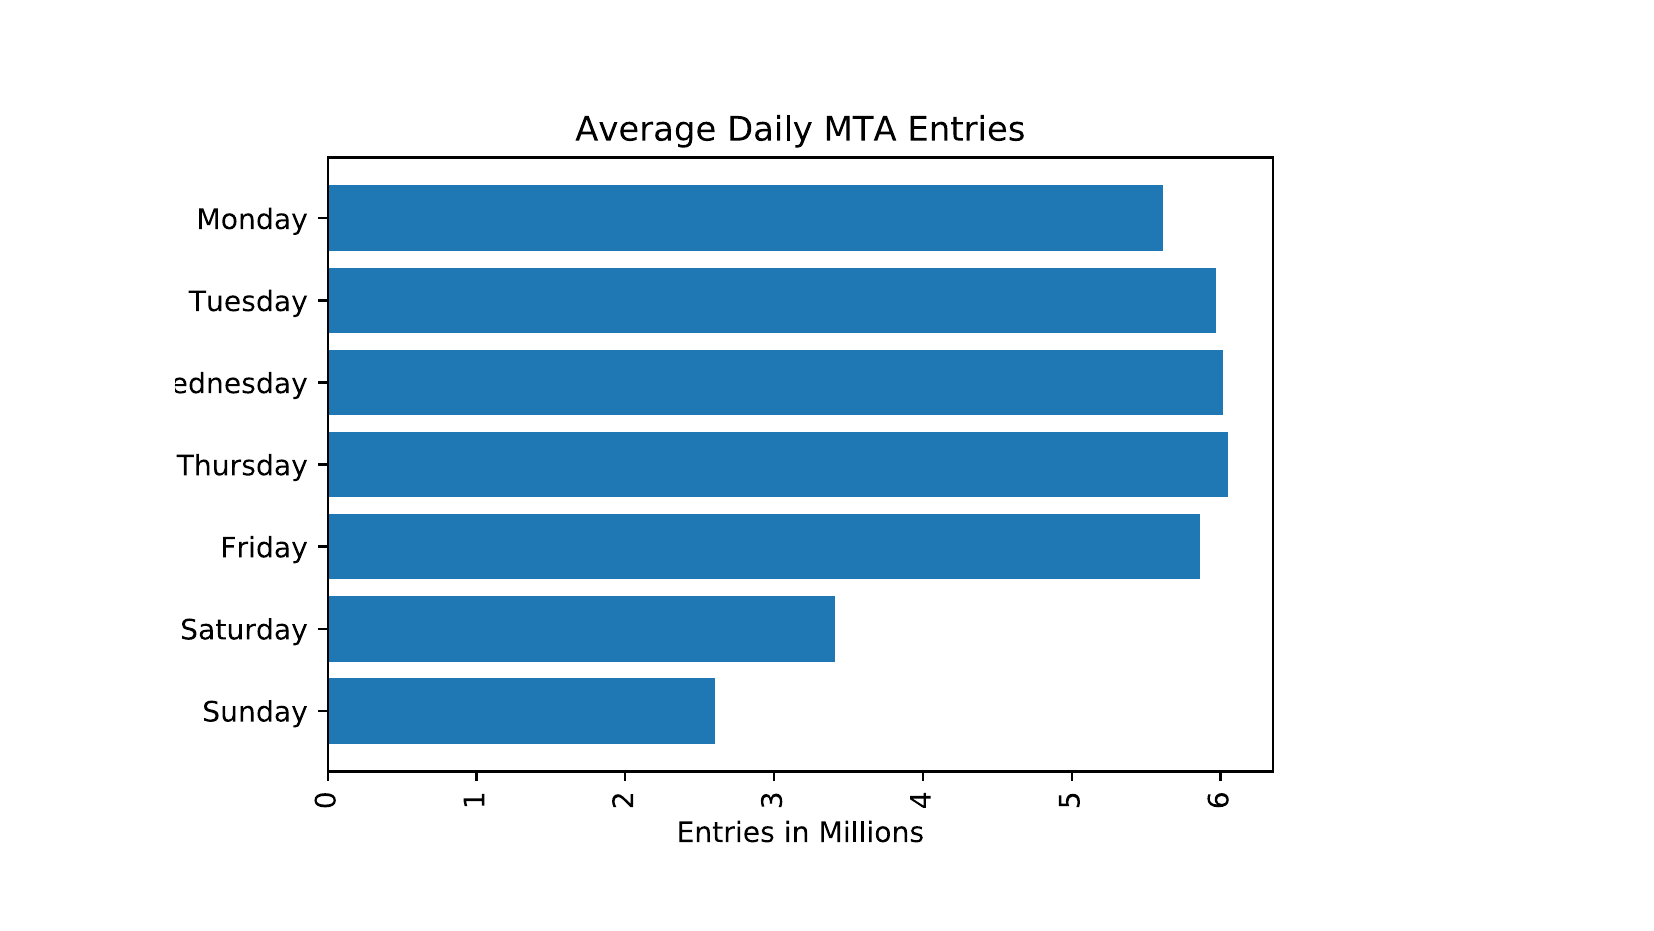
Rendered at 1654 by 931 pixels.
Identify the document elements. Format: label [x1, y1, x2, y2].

picture [175, 60, 1396, 874]
